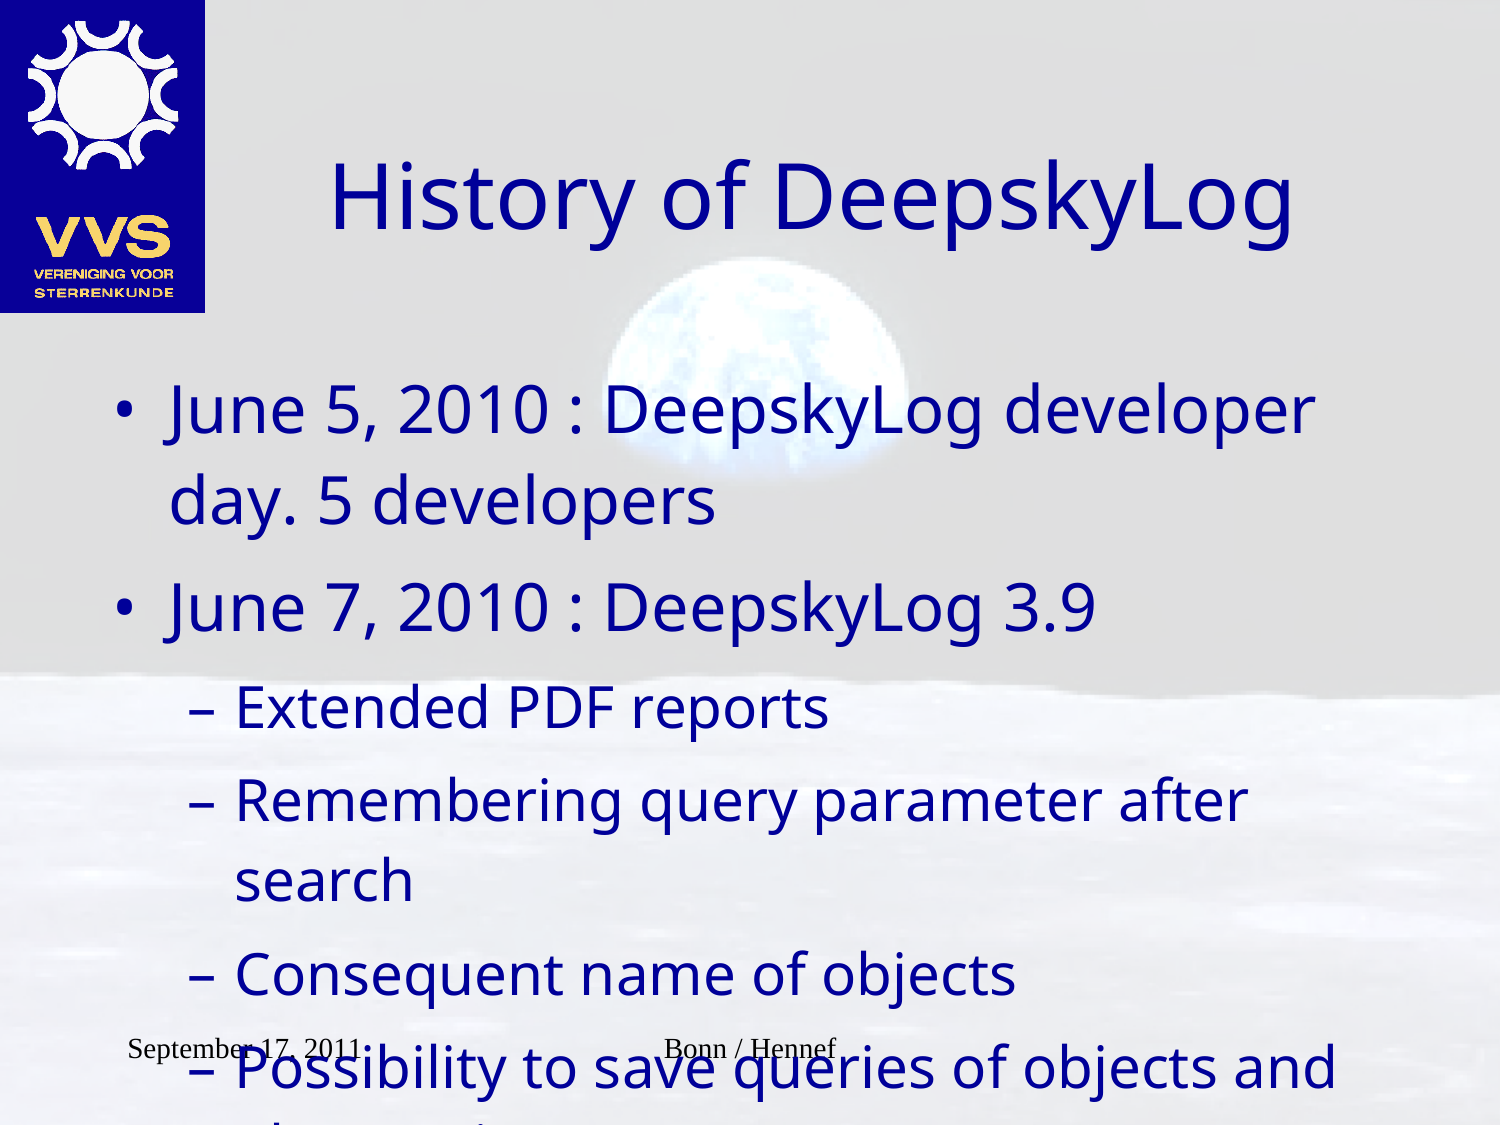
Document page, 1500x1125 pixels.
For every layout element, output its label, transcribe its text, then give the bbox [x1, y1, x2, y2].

title History of DeepskyLog [237, 76, 1388, 312]
picture [0, 0, 205, 313]
list June 5, 2010 : DeepskyLog developer day. 5 developers June 7, 2010 : DeepskyLog 3.9 Extended PDF reports Remembering query parameter after search Consequent name of objects Possibility to save queries of objects and observations [112, 362, 1388, 1105]
